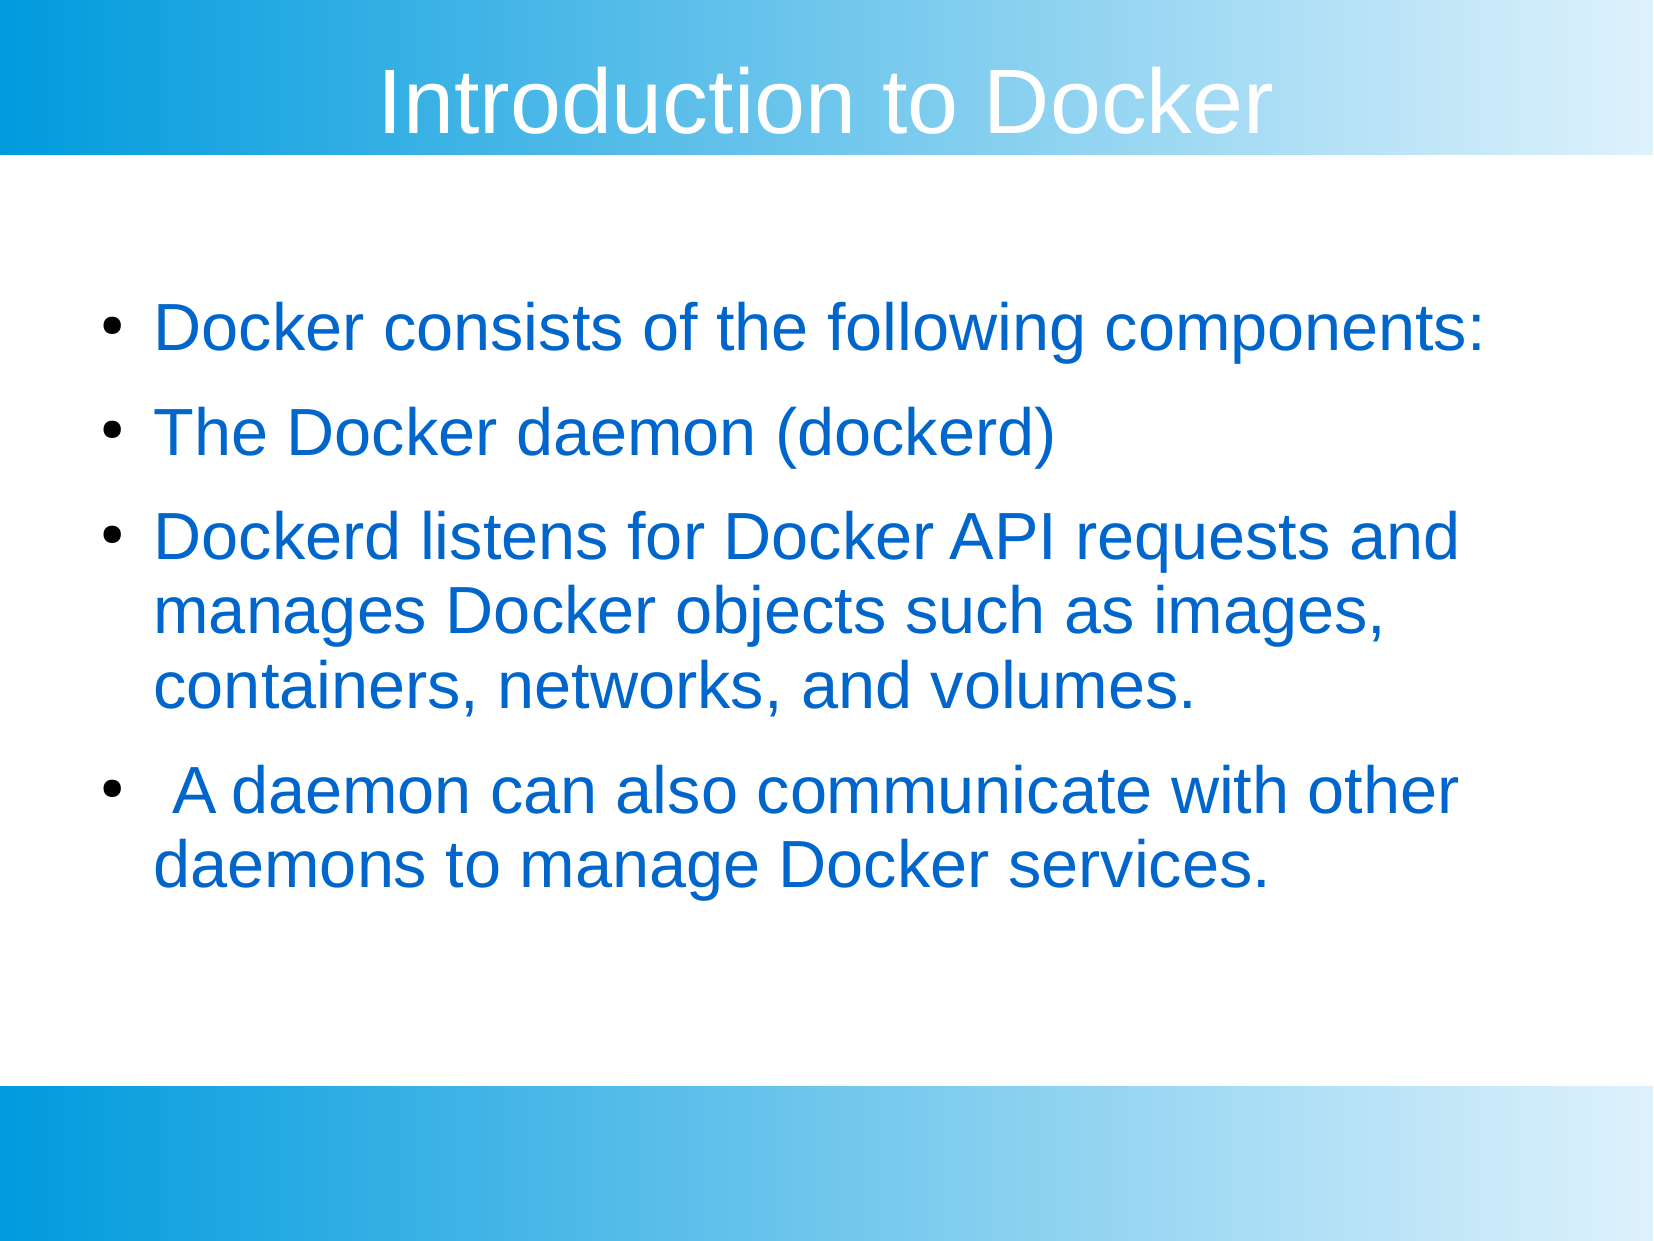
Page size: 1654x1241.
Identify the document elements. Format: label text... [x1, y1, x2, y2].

list Docker consists of the following components: The Docker daemon (dockerd) Dockerd listens for Docker API requests and manages Docker objects such as images, containers, networks, and volumes. A daemon can also communicate with other daemons to manage Docker services. [82, 290, 1571, 1010]
title Introduction to Docker [82, 49, 1571, 155]
